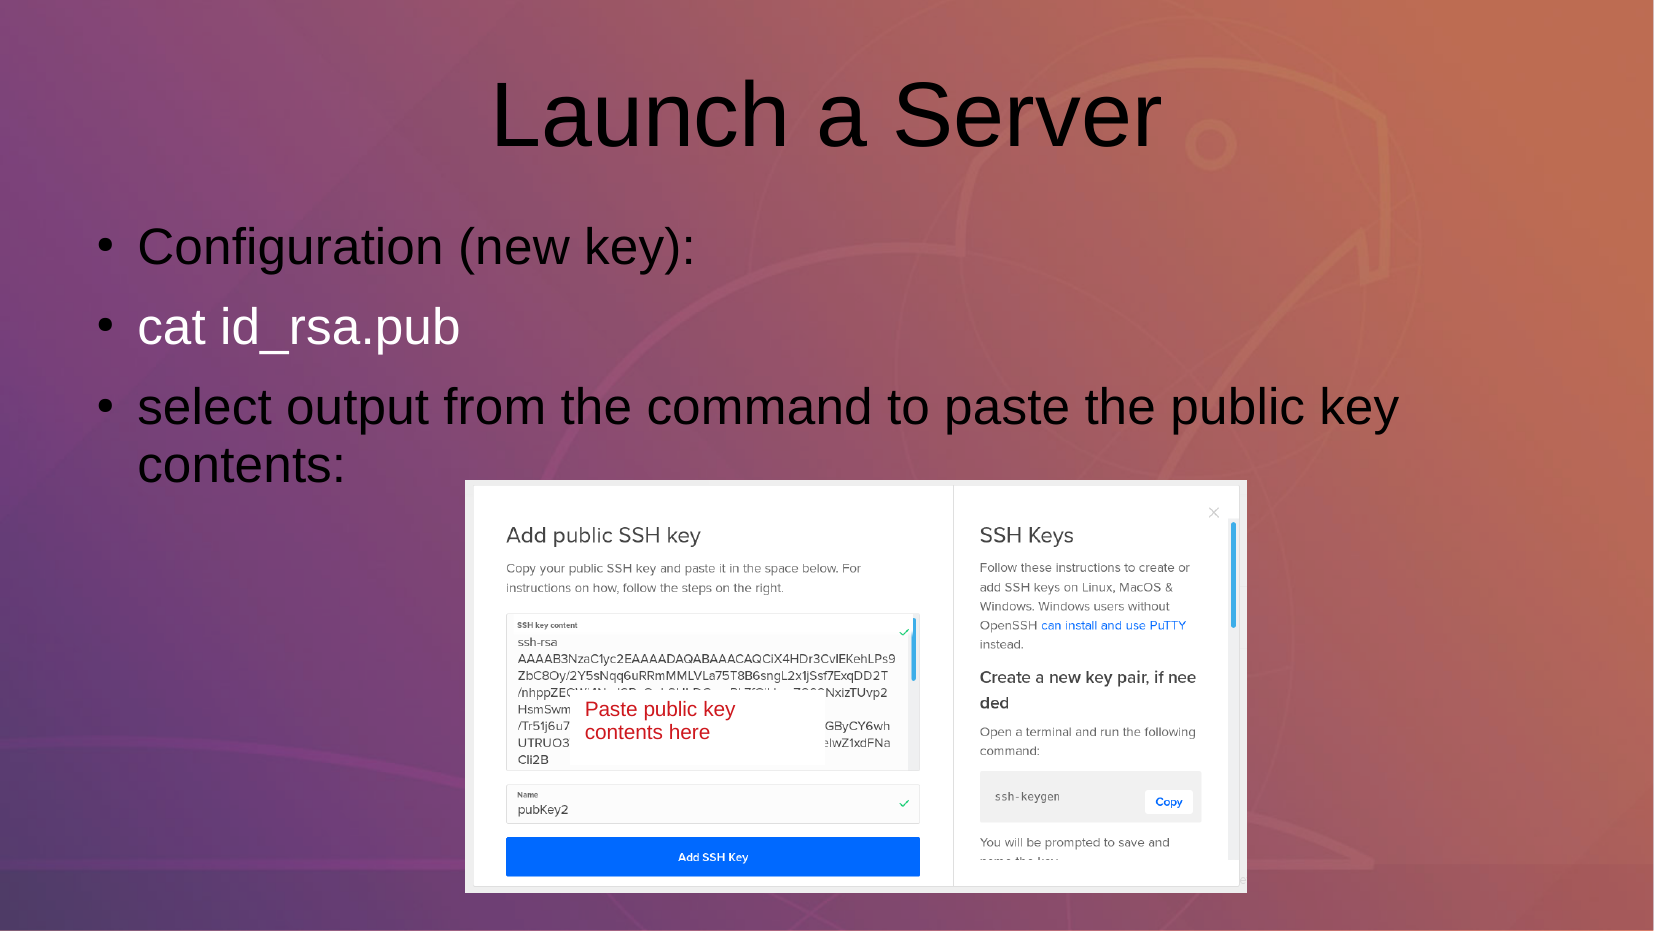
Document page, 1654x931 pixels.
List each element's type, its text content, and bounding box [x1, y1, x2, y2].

picture [465, 496, 1247, 893]
title Launch a Server [82, 37, 1571, 193]
list Configuration (new key): cat id_rsa.pub select output from the command to paste the public key contents: [82, 217, 1571, 496]
text_box Paste public key contents here [570, 690, 826, 766]
